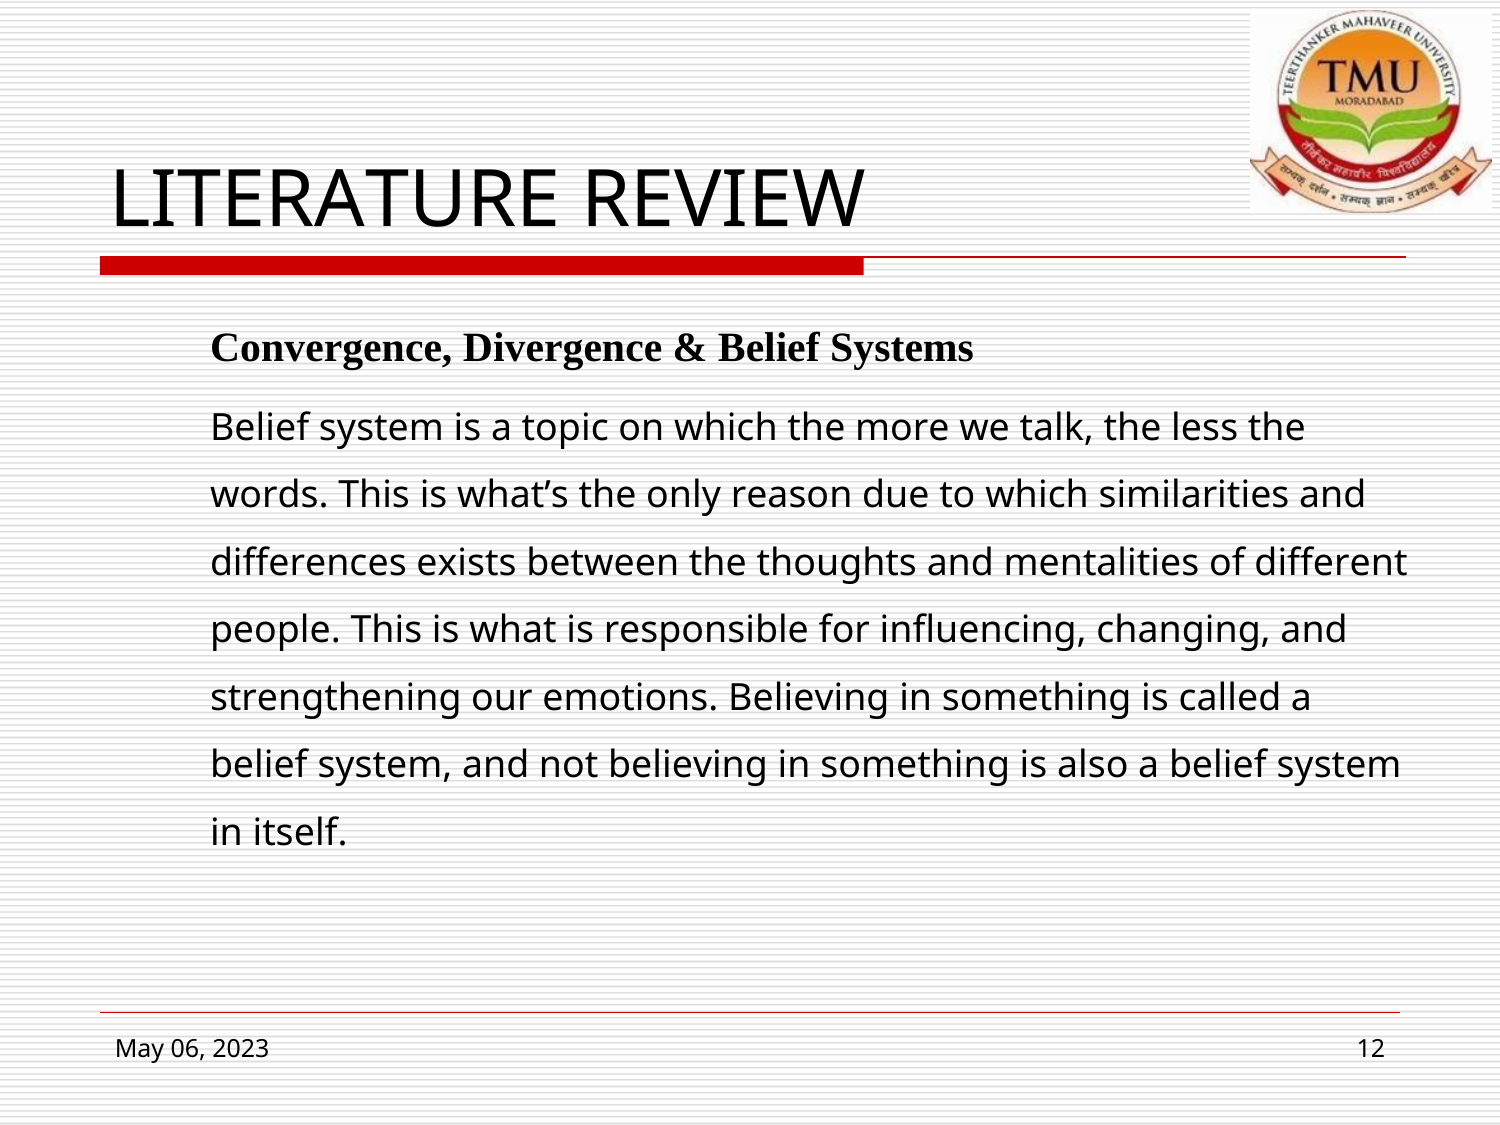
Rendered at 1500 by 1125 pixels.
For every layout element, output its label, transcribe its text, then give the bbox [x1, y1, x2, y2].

list Convergence, Divergence & Belief Systems Belief system is a topic on which the more we talk, the less the words. This is what’s the only reason due to which similarities and differences exists between the thoughts and mentalities of different people. This is what is responsible for influencing, changing, and strengthening our emotions. Believing in something is called a belief system, and not believing in something is also a belief system in itself. [117, 287, 1426, 1038]
picture [0, 0, 1500, 1125]
text_box May 06, 2023 [99, 1024, 426, 1103]
title LITERATURE REVIEW [94, 50, 1407, 250]
text_box <number> [1074, 1024, 1401, 1103]
chart [690, 600, 703, 628]
